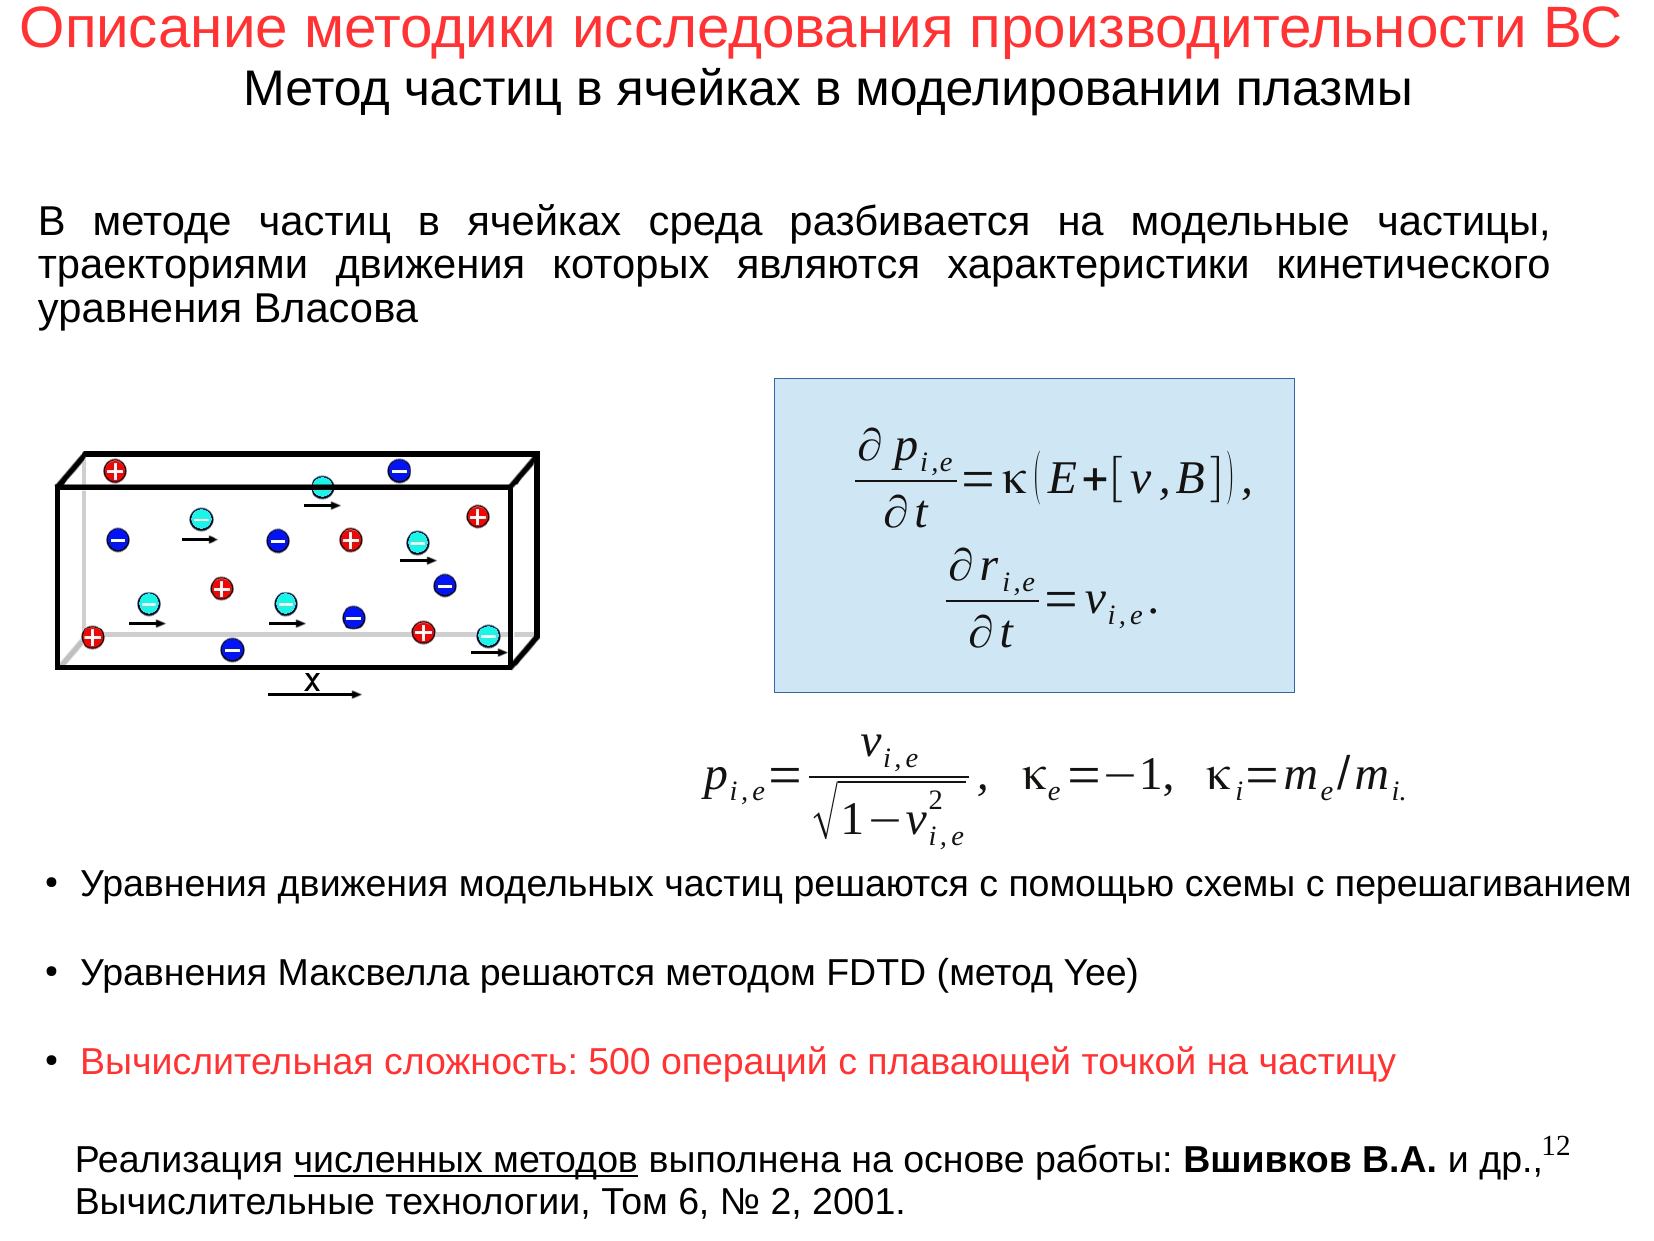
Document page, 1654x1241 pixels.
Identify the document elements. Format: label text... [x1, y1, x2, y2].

text_box Реализация численных методов выполнена на основе работы: Вшивков В.А. и др., Вычислительные технологии, Том 6, № 2, 2001. [60, 1131, 1558, 1231]
picture [52, 449, 541, 701]
chart [687, 418, 1418, 851]
text_box Уравнения движения модельных частиц решаются с помощью схемы с перешагиванием Уравнения Максвелла решаются методом FDTD (метод Yee) Вычислительная сложность: 500 операций с плавающей точкой на частицу [30, 855, 1647, 1091]
title Описание методики исследования производительности ВС Метод частиц в ячейках в моделировании плазмы [0, 0, 1654, 251]
list В методе частиц в ячейках среда разбивается на модельные частицы, траекториями движения которых являются характеристики кинетического уравнения Власова [37, 251, 1552, 503]
